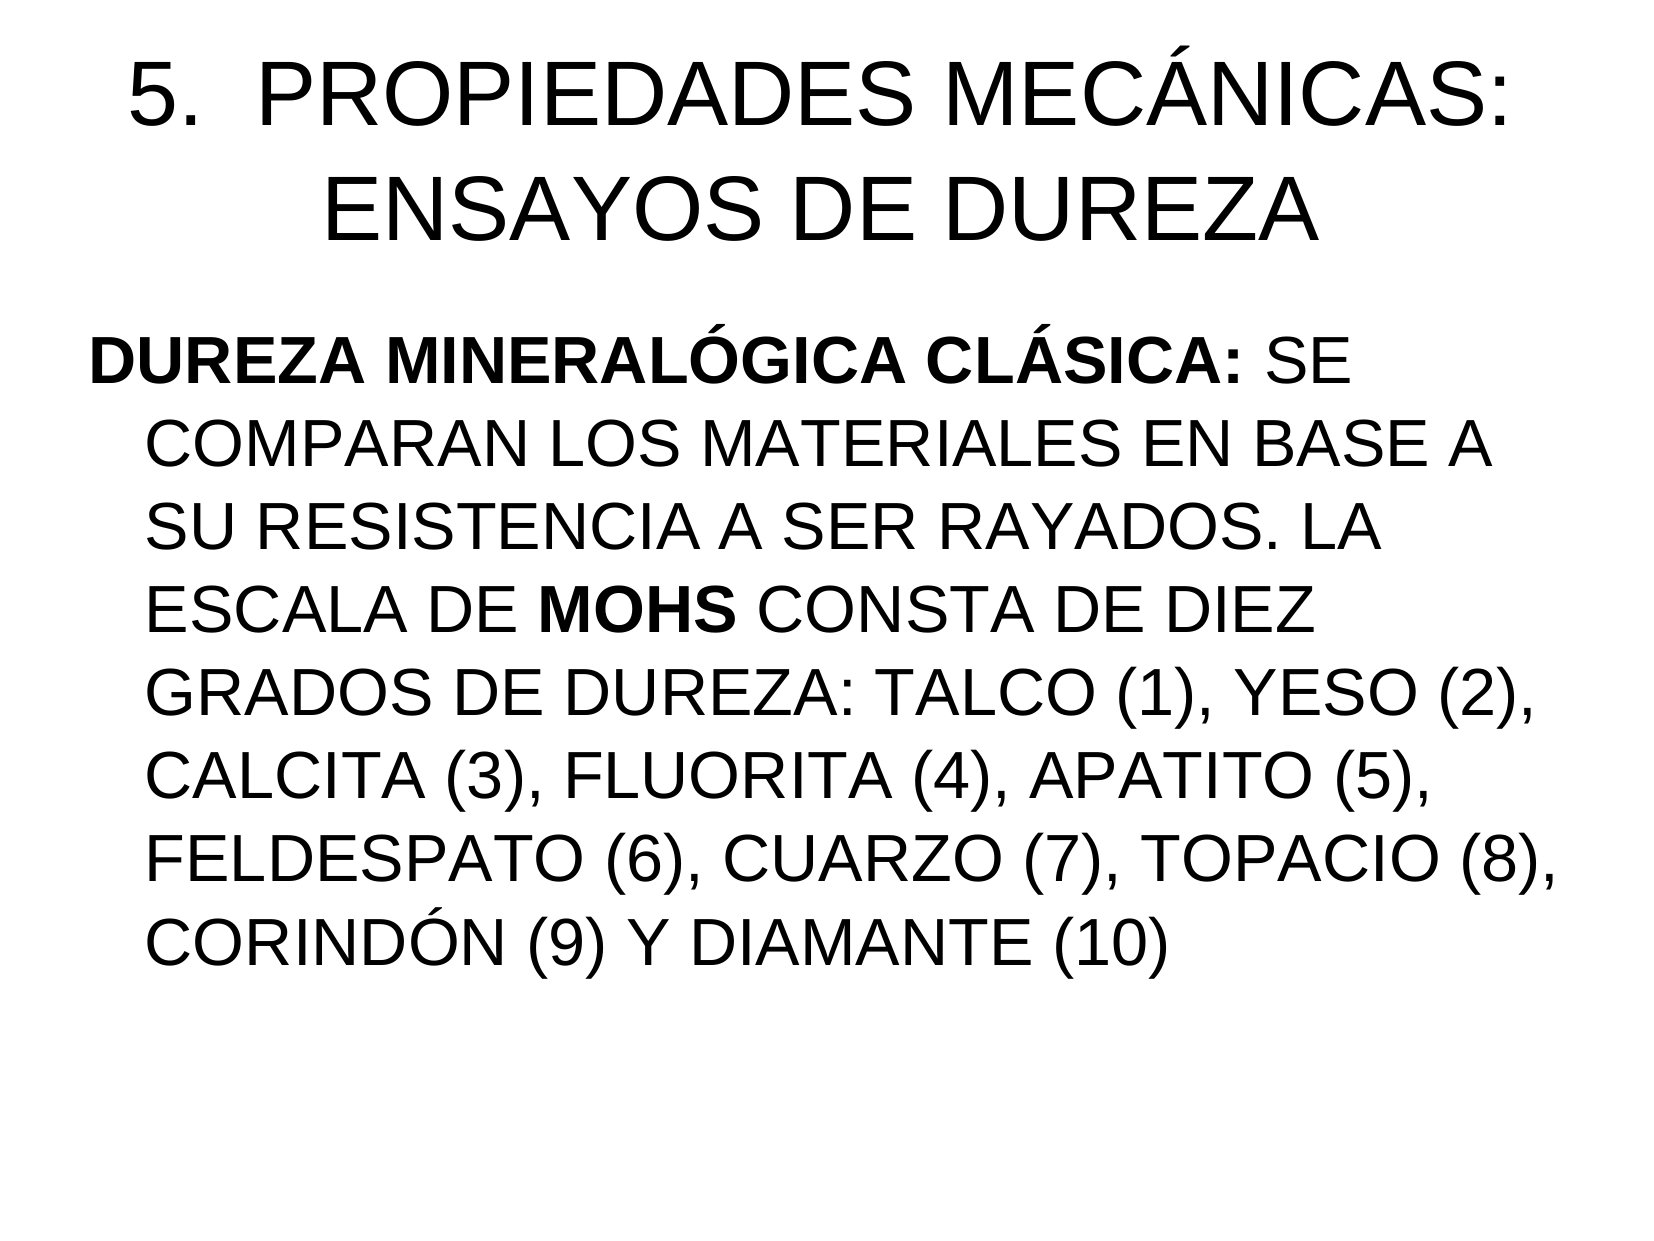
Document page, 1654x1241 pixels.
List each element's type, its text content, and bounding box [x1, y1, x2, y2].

title 5. PROPIEDADES MECÁNICAS: ENSAYOS DE DUREZA [77, 29, 1565, 259]
subtitle DUREZA MINERALÓGICA CLÁSICA: SE COMPARAN LOS MATERIALES EN BASE A SU RESISTENCIA A SER RAYADOS. LA ESCALA DE MOHS CONSTA DE DIEZ GRADOS DE DUREZA: TALCO (1), YESO (2), CALCITA (3), FLUORITA (4), APATITO (5), FELDESPATO (6), CUARZO (7), TOPACIO (8), CORINDÓN (9) Y DIAMANTE (10) [88, 313, 1577, 1228]
